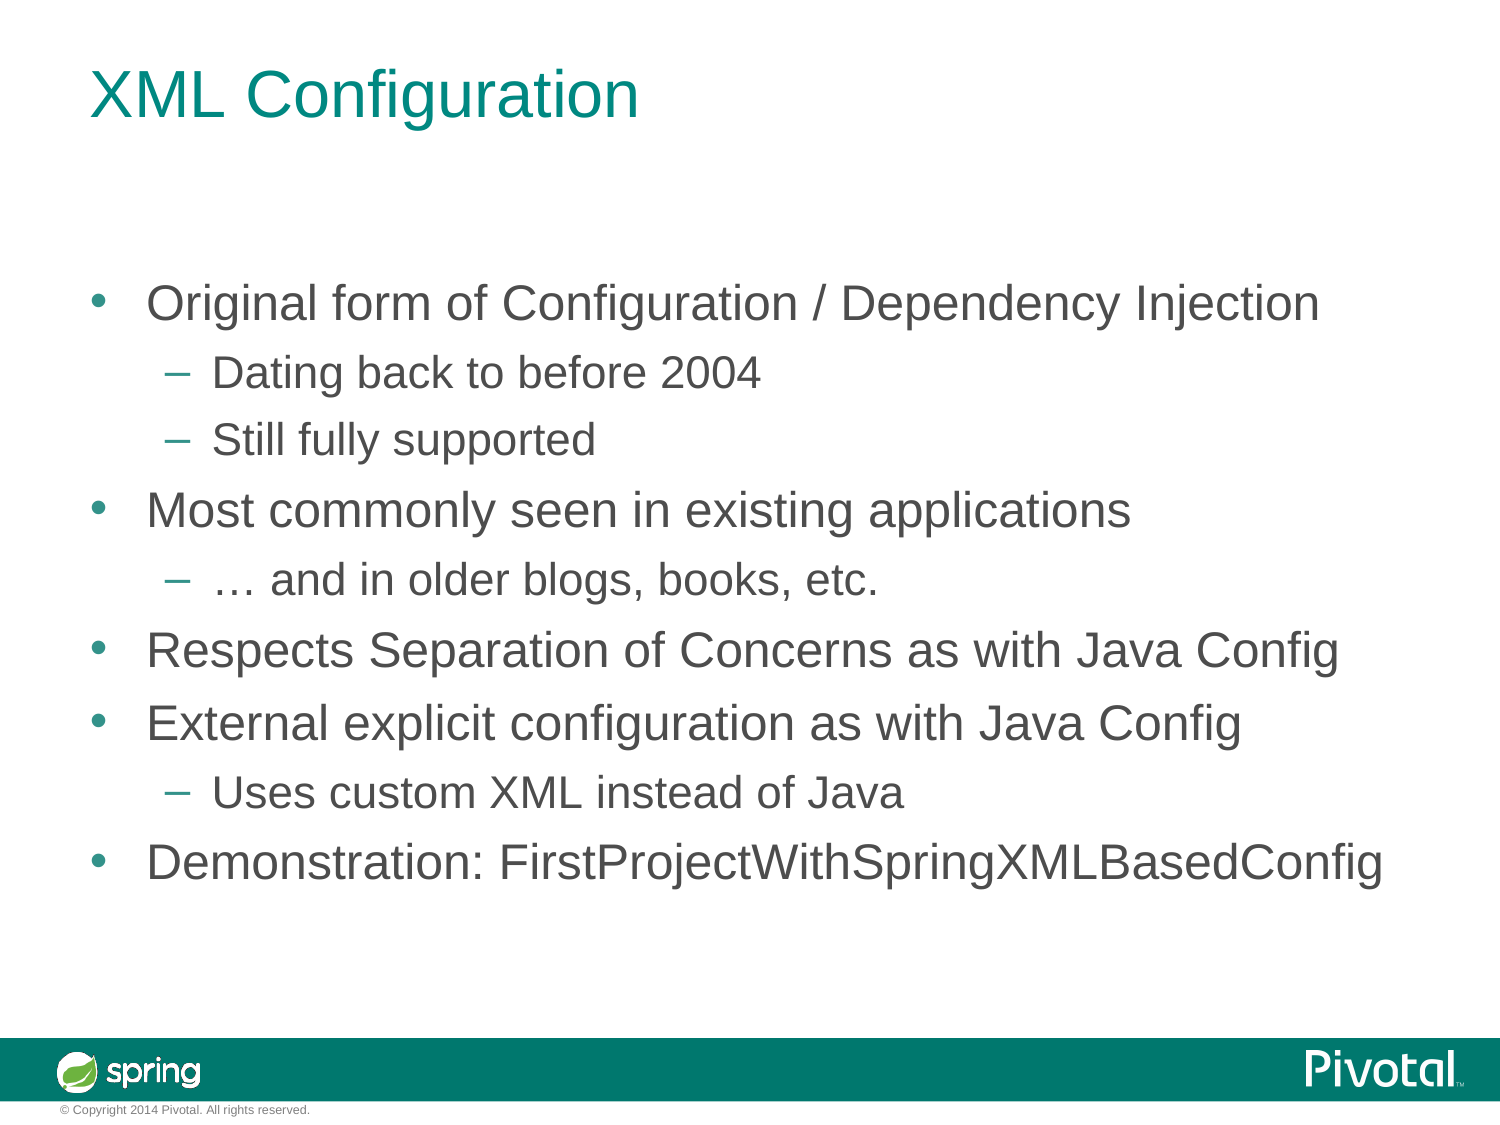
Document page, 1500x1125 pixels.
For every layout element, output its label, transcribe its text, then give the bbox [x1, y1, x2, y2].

picture [1306, 1050, 1464, 1087]
list Original form of Configuration / Dependency Injection Dating back to before 2004 Still fully supported Most commonly seen in existing applications … and in older blogs, books, etc. Respects Separation of Concerns as with Java Config External explicit configuration as with Java Config Uses custom XML instead of Java Demonstration: FirstProjectWithSpringXMLBasedConfig [75, 262, 1426, 1013]
picture [32, 1041, 210, 1103]
title XML Configuration [75, 37, 1426, 225]
